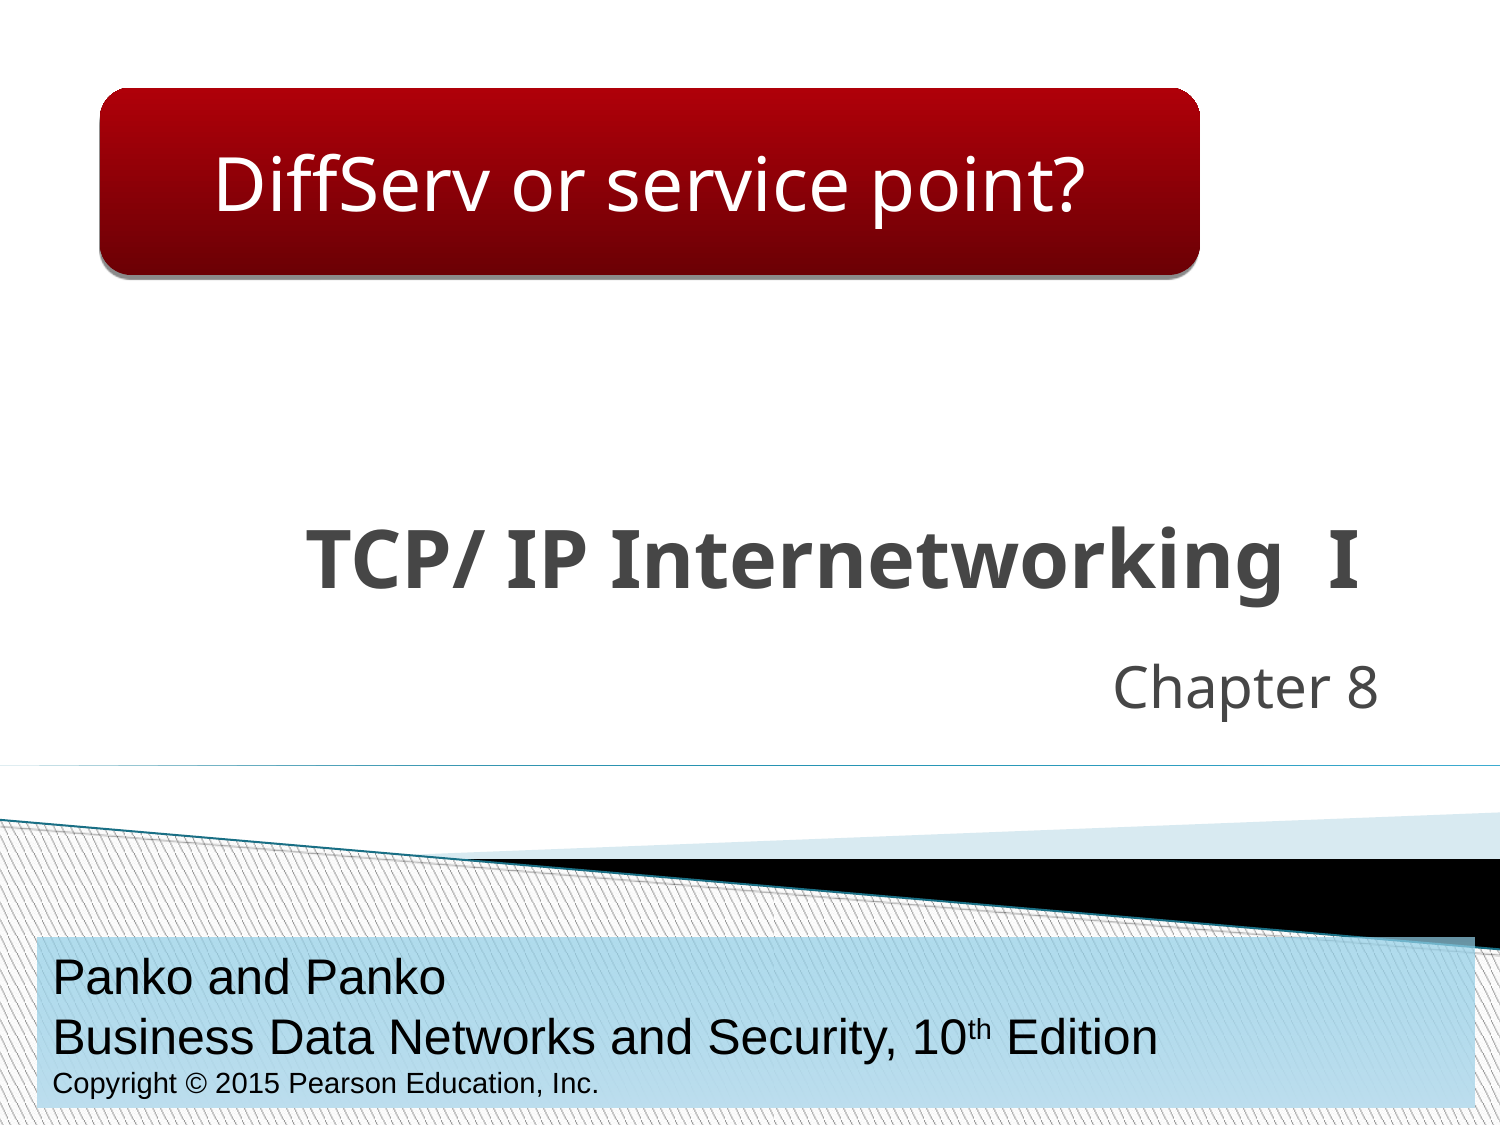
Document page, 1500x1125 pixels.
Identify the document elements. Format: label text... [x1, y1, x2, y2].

title TCP/ IP Internetworking I [212, 437, 1375, 613]
subtitle Chapter 8 [1062, 642, 1388, 738]
text_box Panko and Panko Business Data Networks and Security, 10th Edition Copyright © 2015 Pearson Education, Inc. [37, 937, 1475, 1108]
text_box DiffServ or service point? [99, 87, 1201, 276]
picture [0, 821, 1500, 1125]
